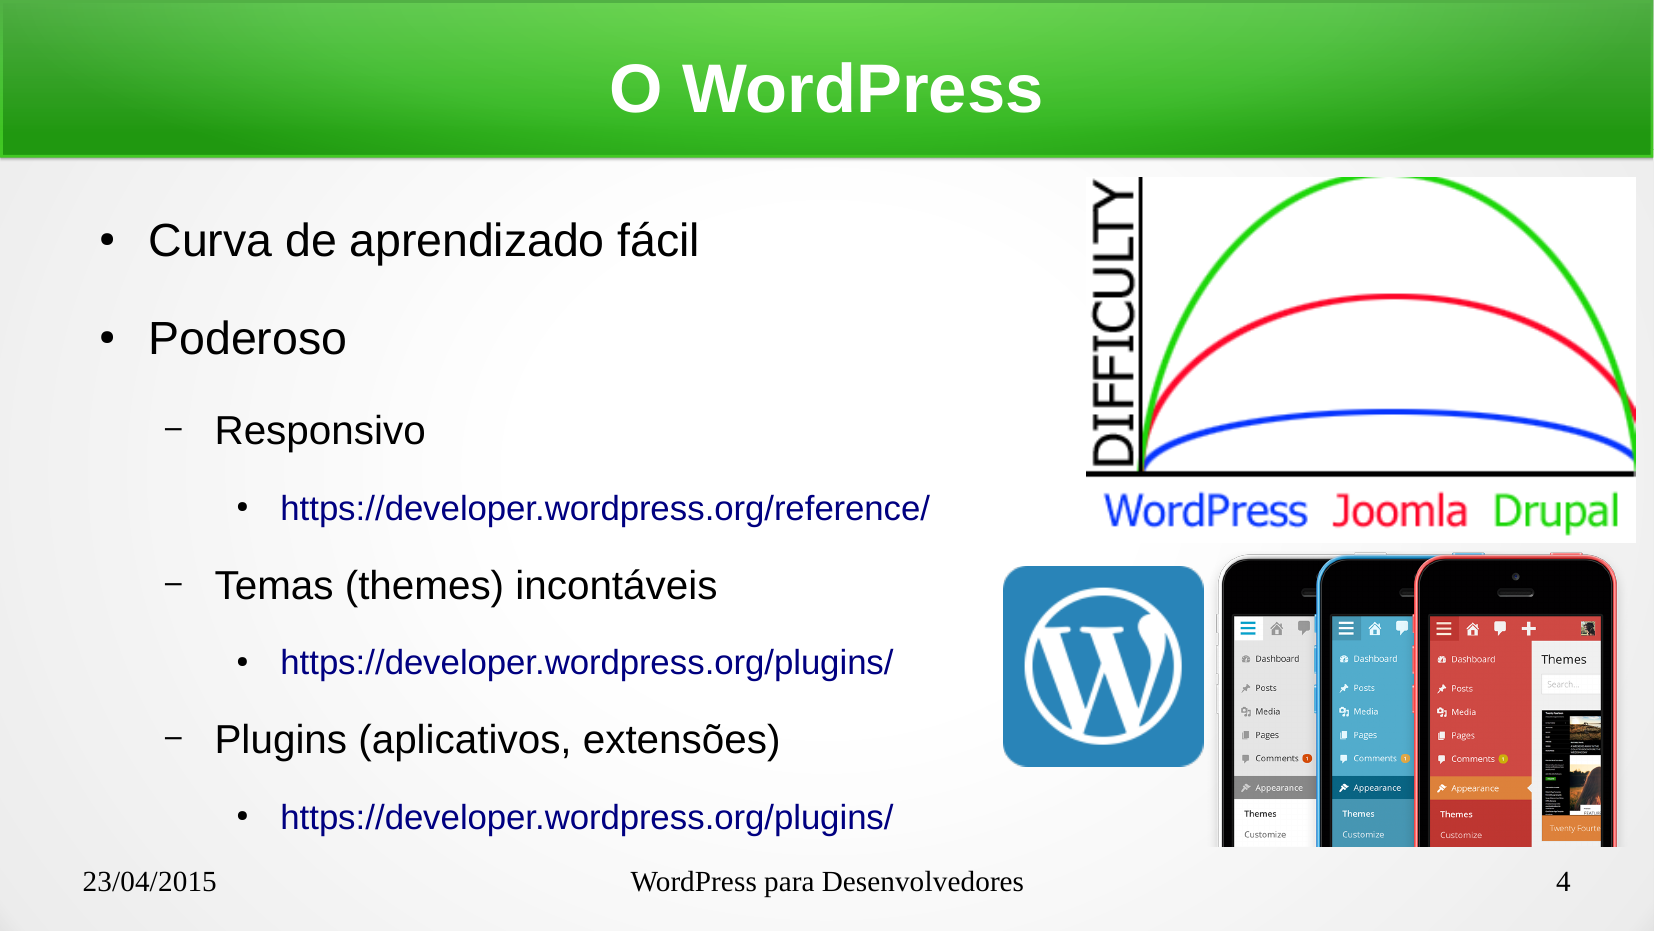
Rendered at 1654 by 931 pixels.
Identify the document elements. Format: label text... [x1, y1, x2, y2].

title O WordPress [82, 35, 1571, 142]
list Curva de aprendizado fácil Poderoso Responsivo https://developer.wordpress.org/reference/ Temas (themes) incontáveis https://developer.wordpress.org/plugins/ Plugins (aplicativos, extensões) https://developer.wordpress.org/plugins/ [82, 188, 1099, 839]
picture [1003, 177, 1636, 847]
